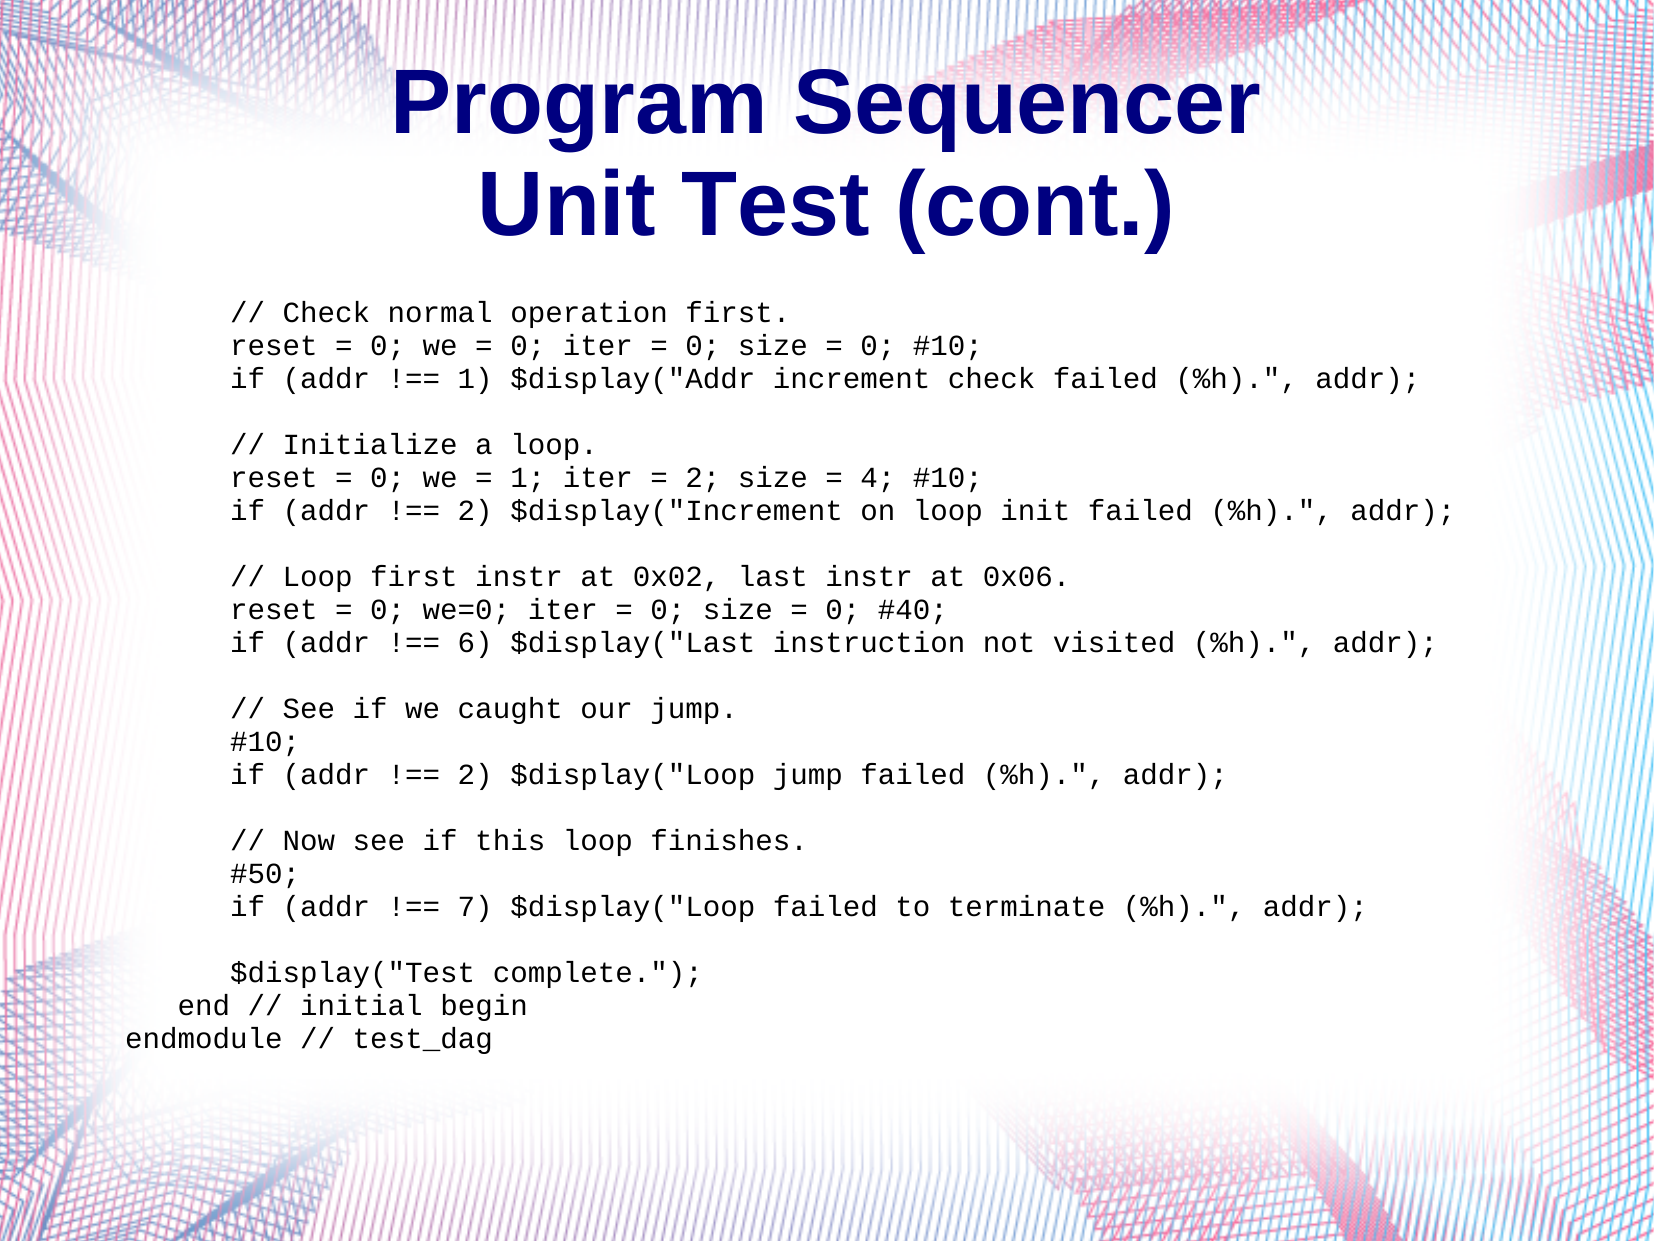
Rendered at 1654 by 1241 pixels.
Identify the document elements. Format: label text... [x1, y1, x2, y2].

title Program Sequencer Unit Test (cont.) [82, 49, 1571, 257]
text_box // Check normal operation first. reset = 0; we = 0; iter = 0; size = 0; #10; if (addr !== 1) $display("Addr increment check failed (%h).", addr); // Initialize a loop. reset = 0; we = 1; iter = 2; size = 4; #10; if (addr !== 2) $display("Increment on loop init failed (%h).", addr); // Loop first instr at 0x02, last instr at 0x06. reset = 0; we=0; iter = 0; size = 0; #40; if (addr !== 6) $display("Last instruction not visited (%h).", addr); // See if we caught our jump. #10; if (addr !== 2) $display("Loop jump failed (%h).", addr); // Now see if this loop finishes. #50; if (addr !== 7) $display("Loop failed to terminate (%h).", addr); $display("Test complete."); end // initial begin endmodule // test_dag [110, 290, 1471, 1066]
picture [0, 0, 1654, 1241]
